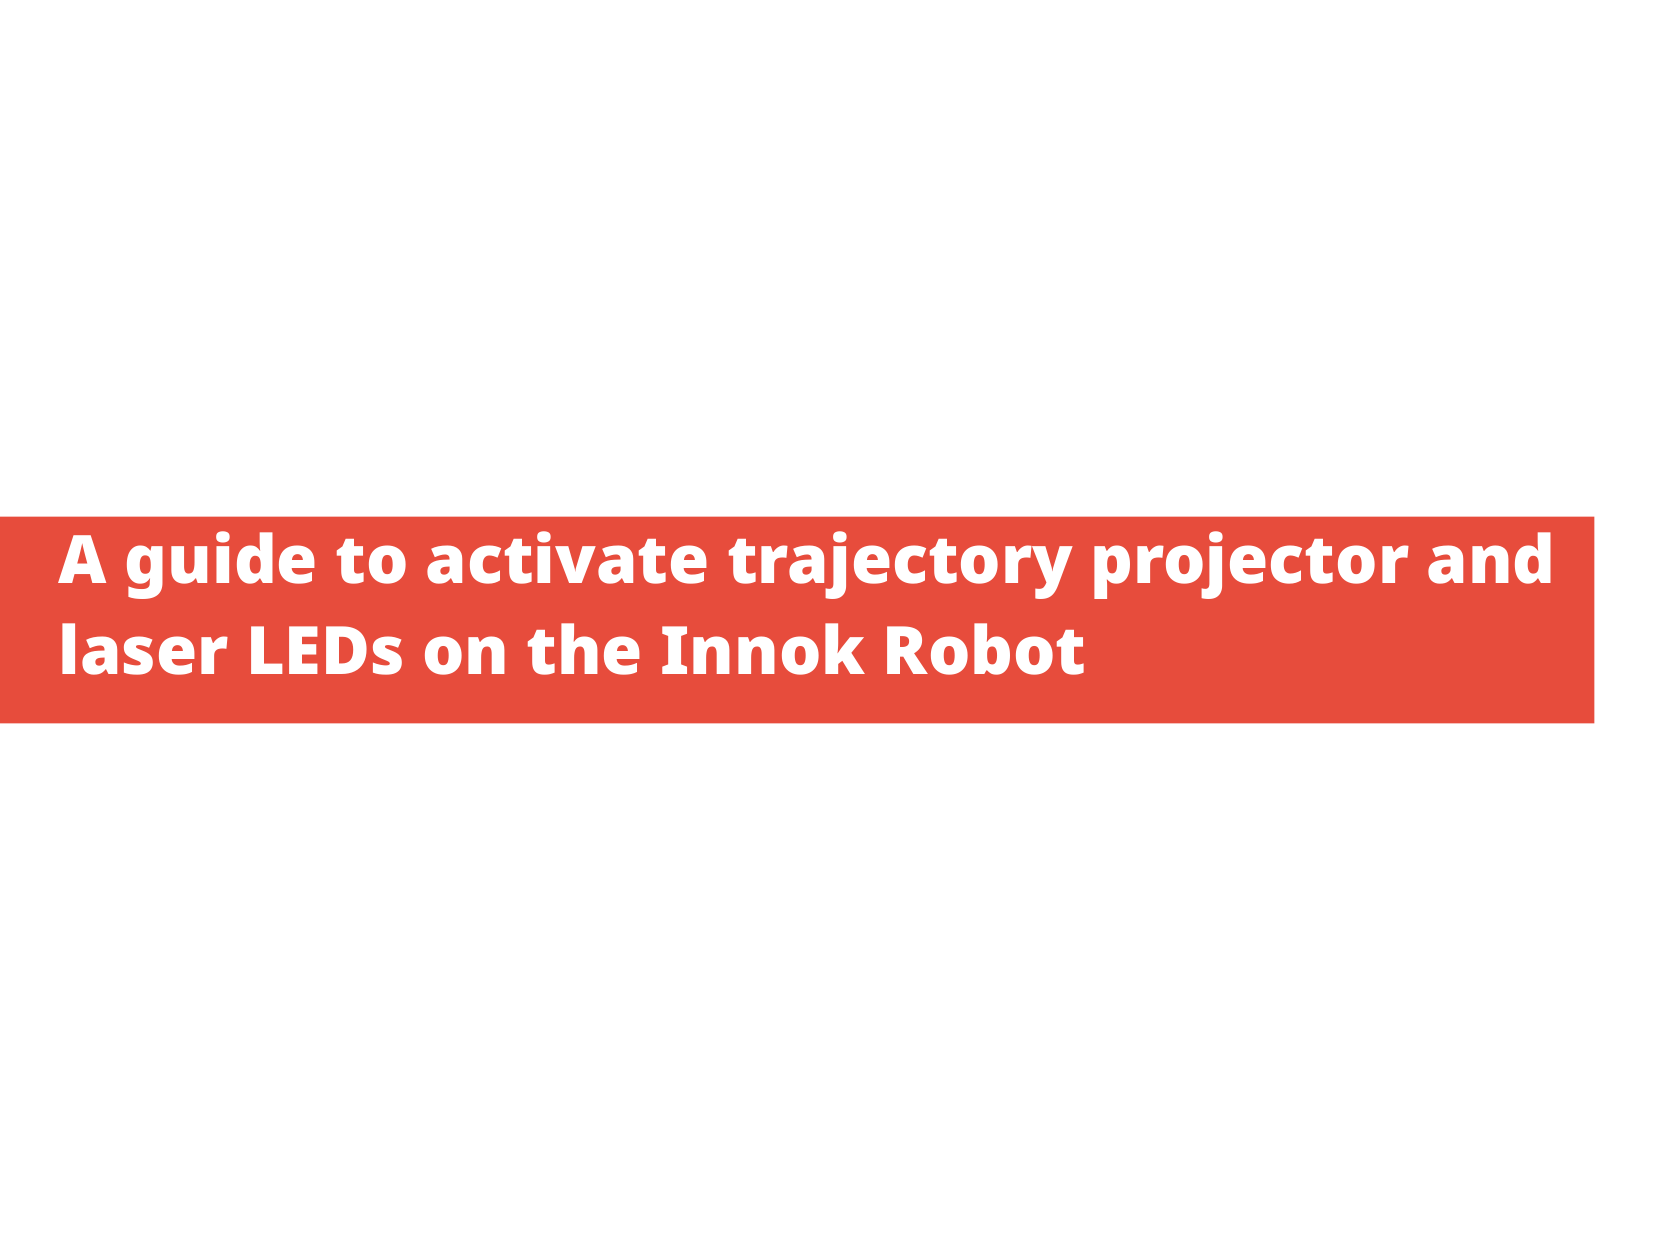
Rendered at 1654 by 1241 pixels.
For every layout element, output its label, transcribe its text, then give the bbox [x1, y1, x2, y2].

title A guide to activate trajectory projector and laser LEDs on the Innok Robot [59, 546, 1595, 694]
